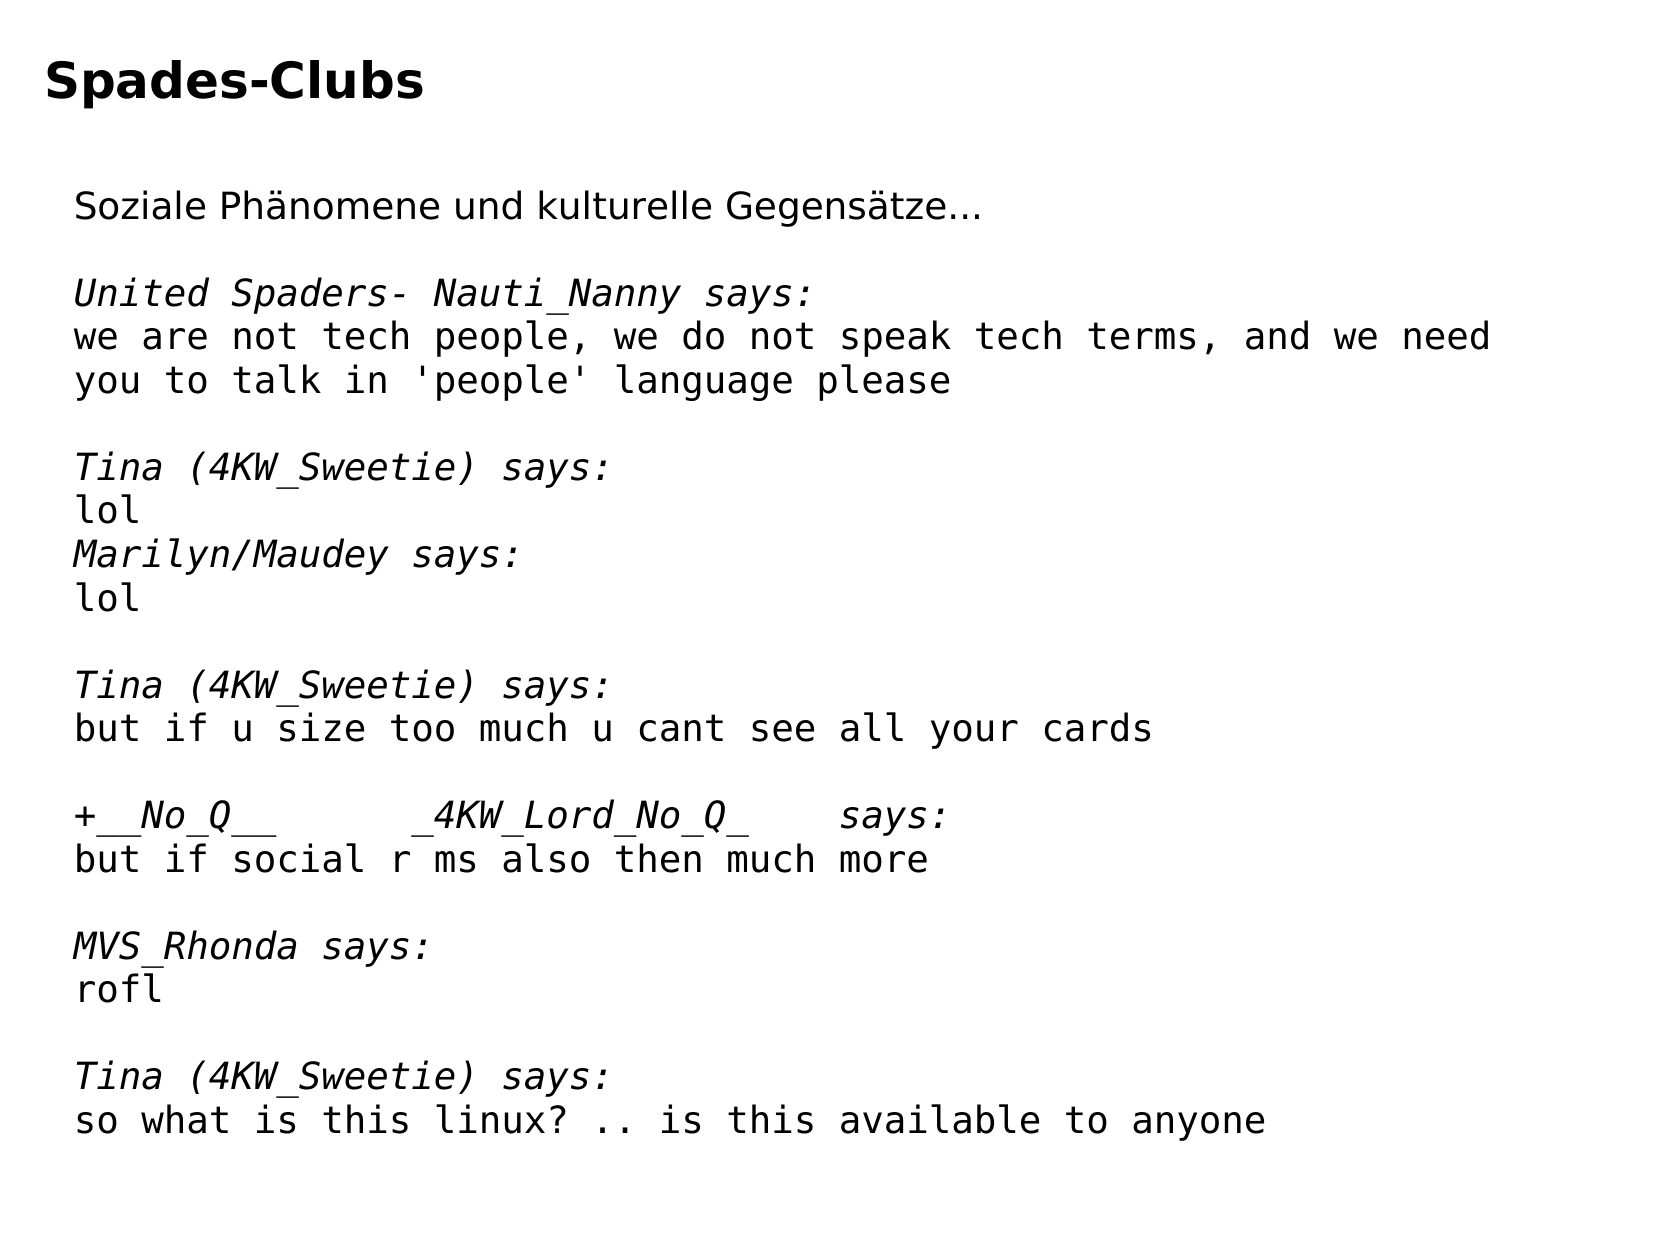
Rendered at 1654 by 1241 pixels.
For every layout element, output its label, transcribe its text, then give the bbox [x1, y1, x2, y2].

text_box Soziale Phänomene und kulturelle Gegensätze... United Spaders- Nauti_Nanny says: we are not tech people, we do not speak tech terms, and we need you to talk in 'people' language please Tina (4KW_Sweetie) says: lol Marilyn/Maudey says: lol Tina (4KW_Sweetie) says: but if u size too much u cant see all your cards +__No_Q__ _4KW_Lord_No_Q_ says: but if social r ms also then much more MVS_Rhonda says: rofl Tina (4KW_Sweetie) says: so what is this linux? .. is this available to anyone [59, 177, 1595, 1150]
text_box Spades-Clubs [29, 45, 1625, 119]
